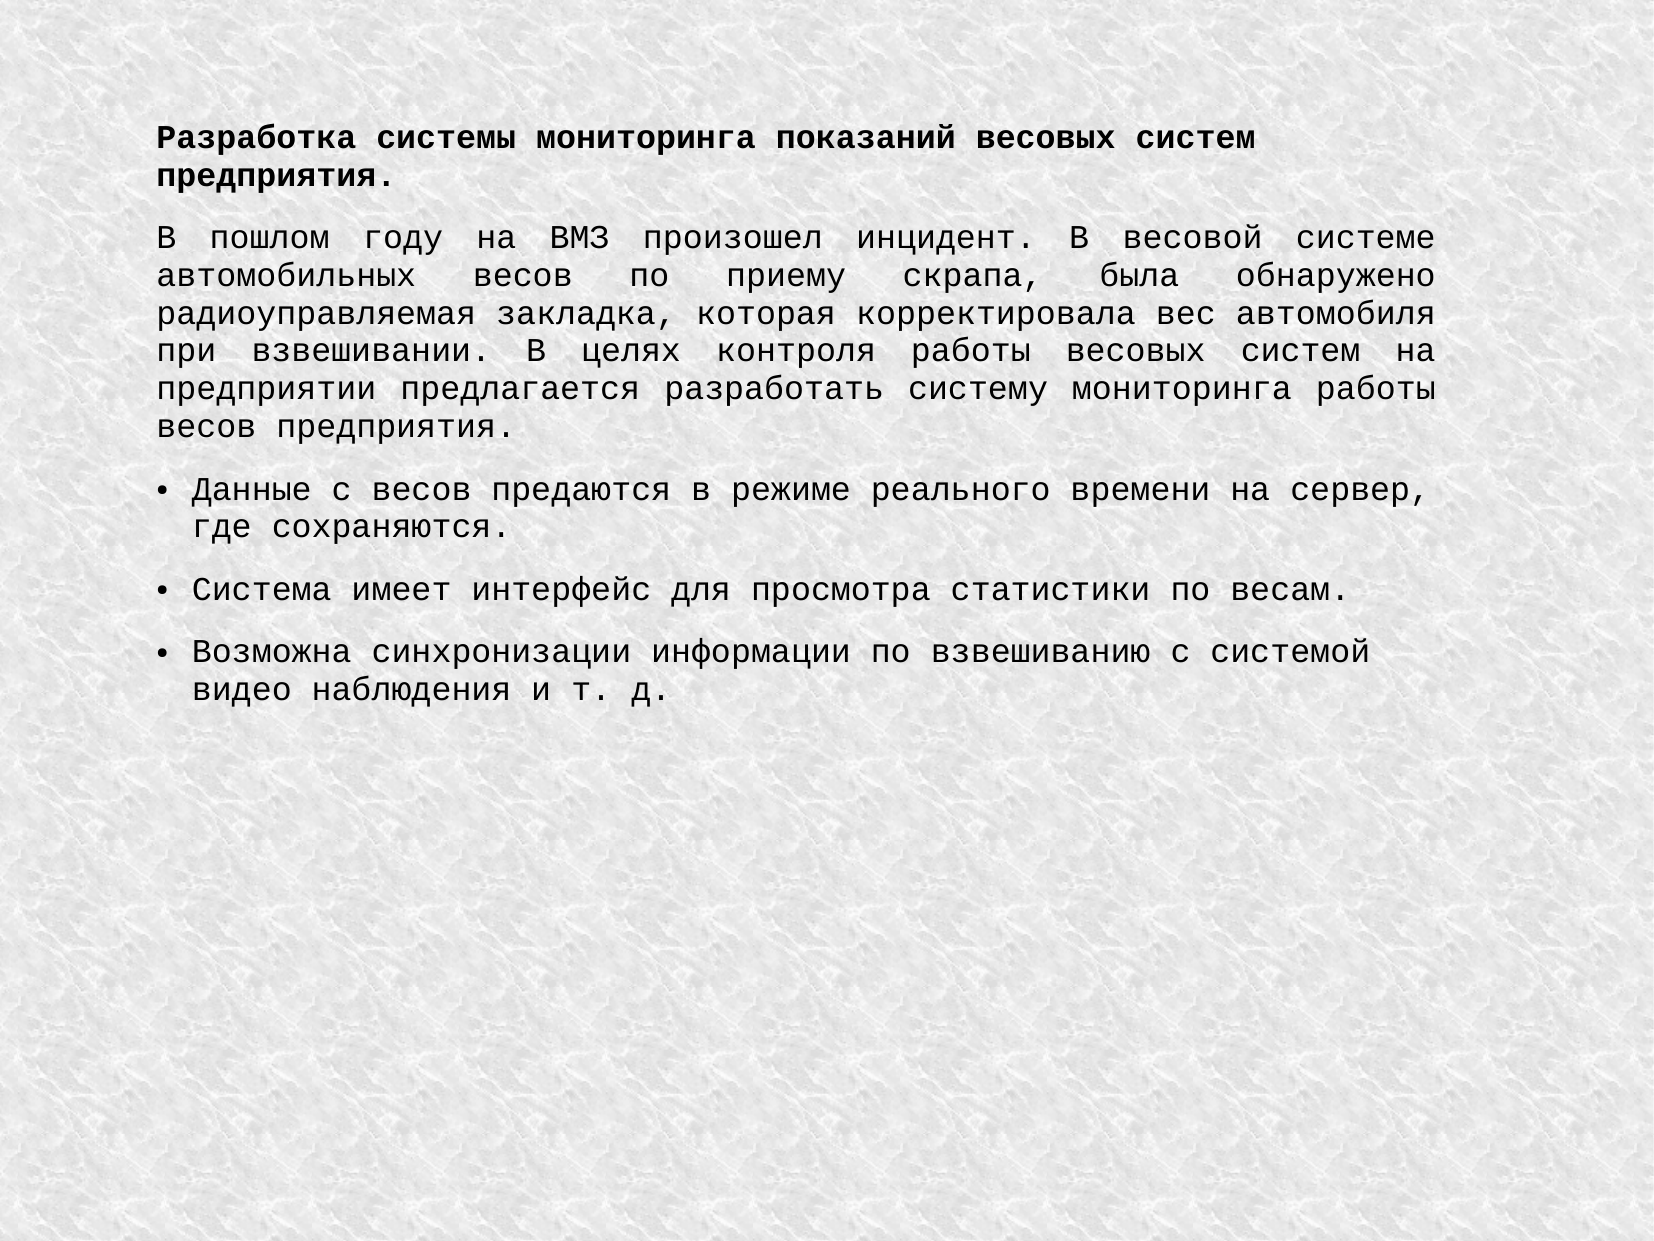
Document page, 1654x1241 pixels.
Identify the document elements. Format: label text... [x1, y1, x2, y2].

text_box Разработка системы мониторинга показаний весовых систем предприятия. В пошлом году на ВМЗ произошел инцидент. В весовой системе автомобильных весов по приему скрапа, была обнаружено радиоуправляемая закладка, которая корректировала вес автомобиля при взвешивании. В целях контроля работы весовых систем на предприятии предлагается разработать систему мониторинга работы весов предприятия. Данные с весов предаются в режиме реального времени на сервер, где сохраняются. Система имеет интерфейс для просмотра статистики по весам. Возможна синхронизации информации по взвешиванию с системой видео наблюдения и т. д. [141, 113, 1452, 756]
picture [0, 0, 1654, 1241]
